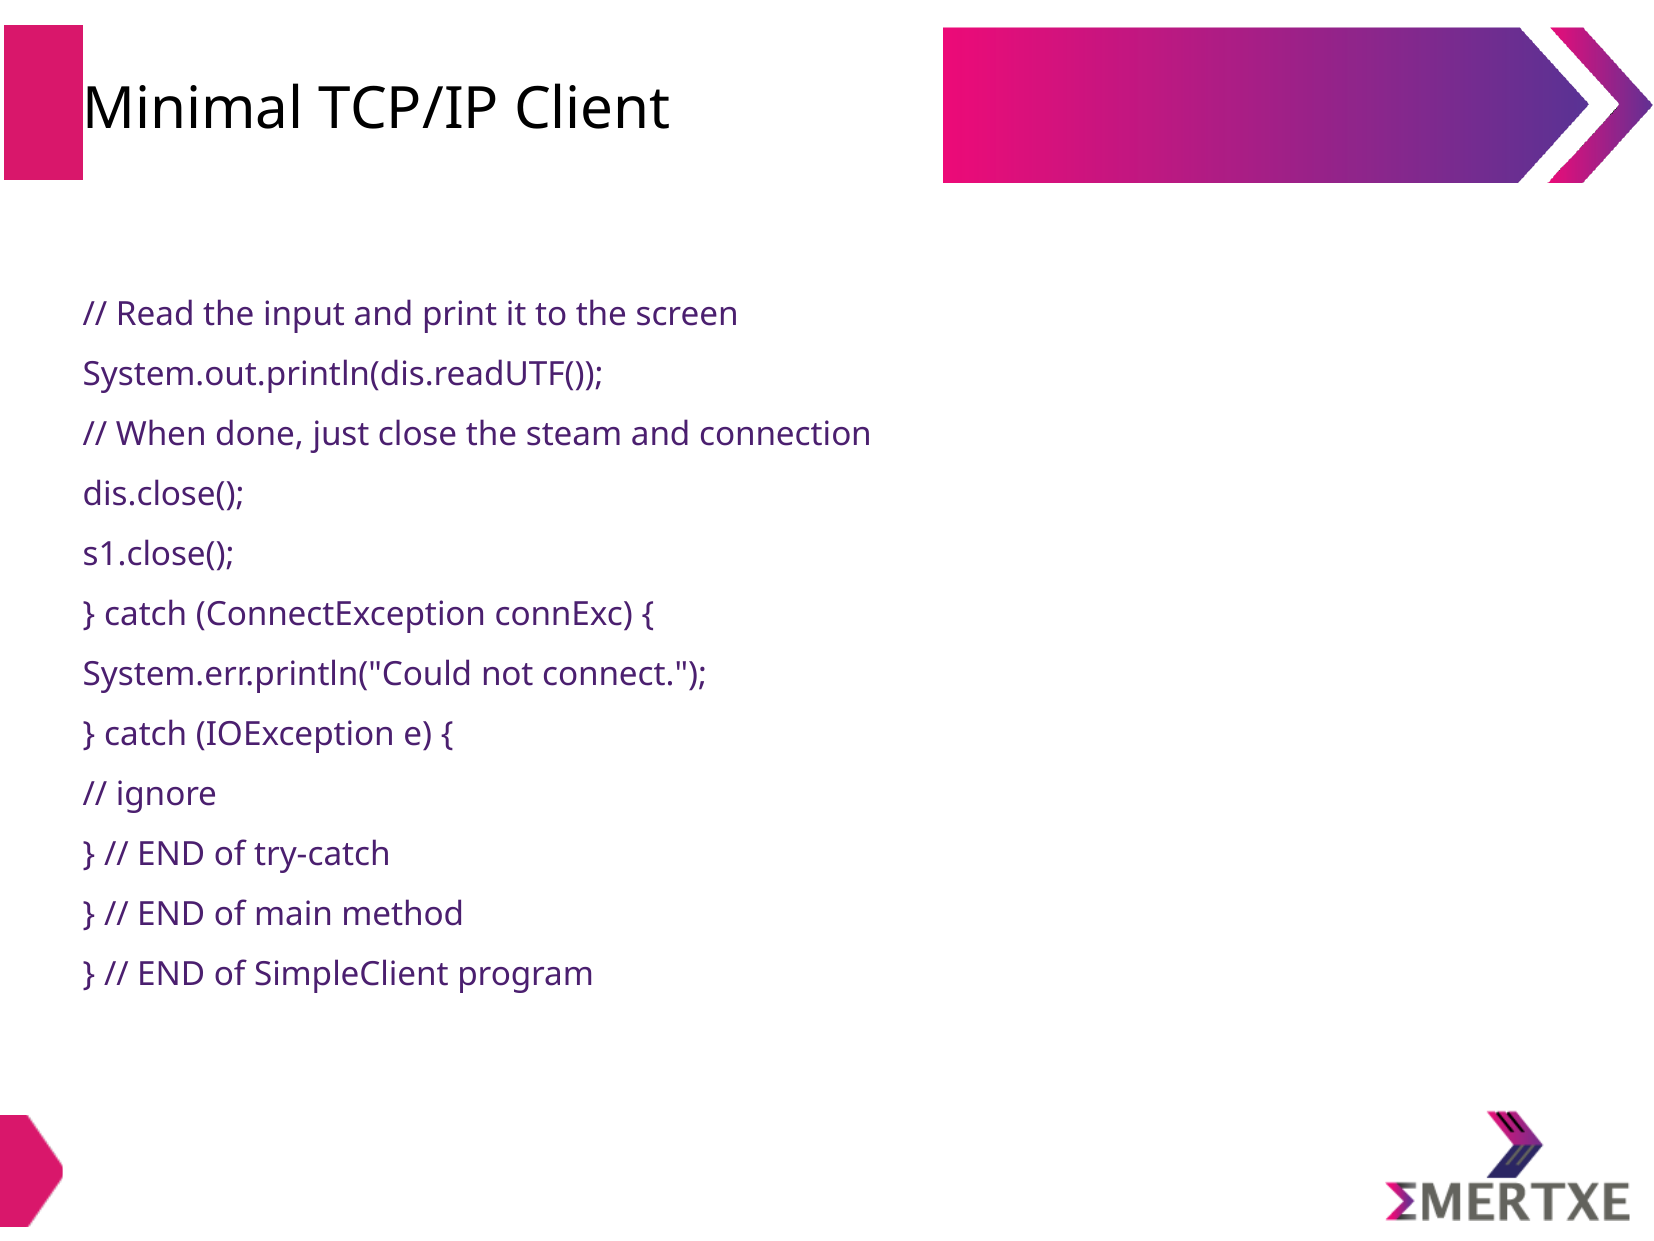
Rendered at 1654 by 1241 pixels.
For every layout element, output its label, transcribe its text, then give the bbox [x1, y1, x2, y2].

list // Read the input and print it to the screen System.out.println(dis.readUTF()); // When done, just close the steam and connection dis.close(); s1.close(); } catch (ConnectException connExc) { System.err.println("Could not connect."); } catch (IOException e) { // ignore } // END of try-catch } // END of main method } // END of SimpleClient program [82, 290, 1571, 1010]
picture [1385, 1107, 1631, 1221]
title Minimal TCP/IP Client [82, 2, 1571, 210]
picture [1571, 27, 1653, 183]
